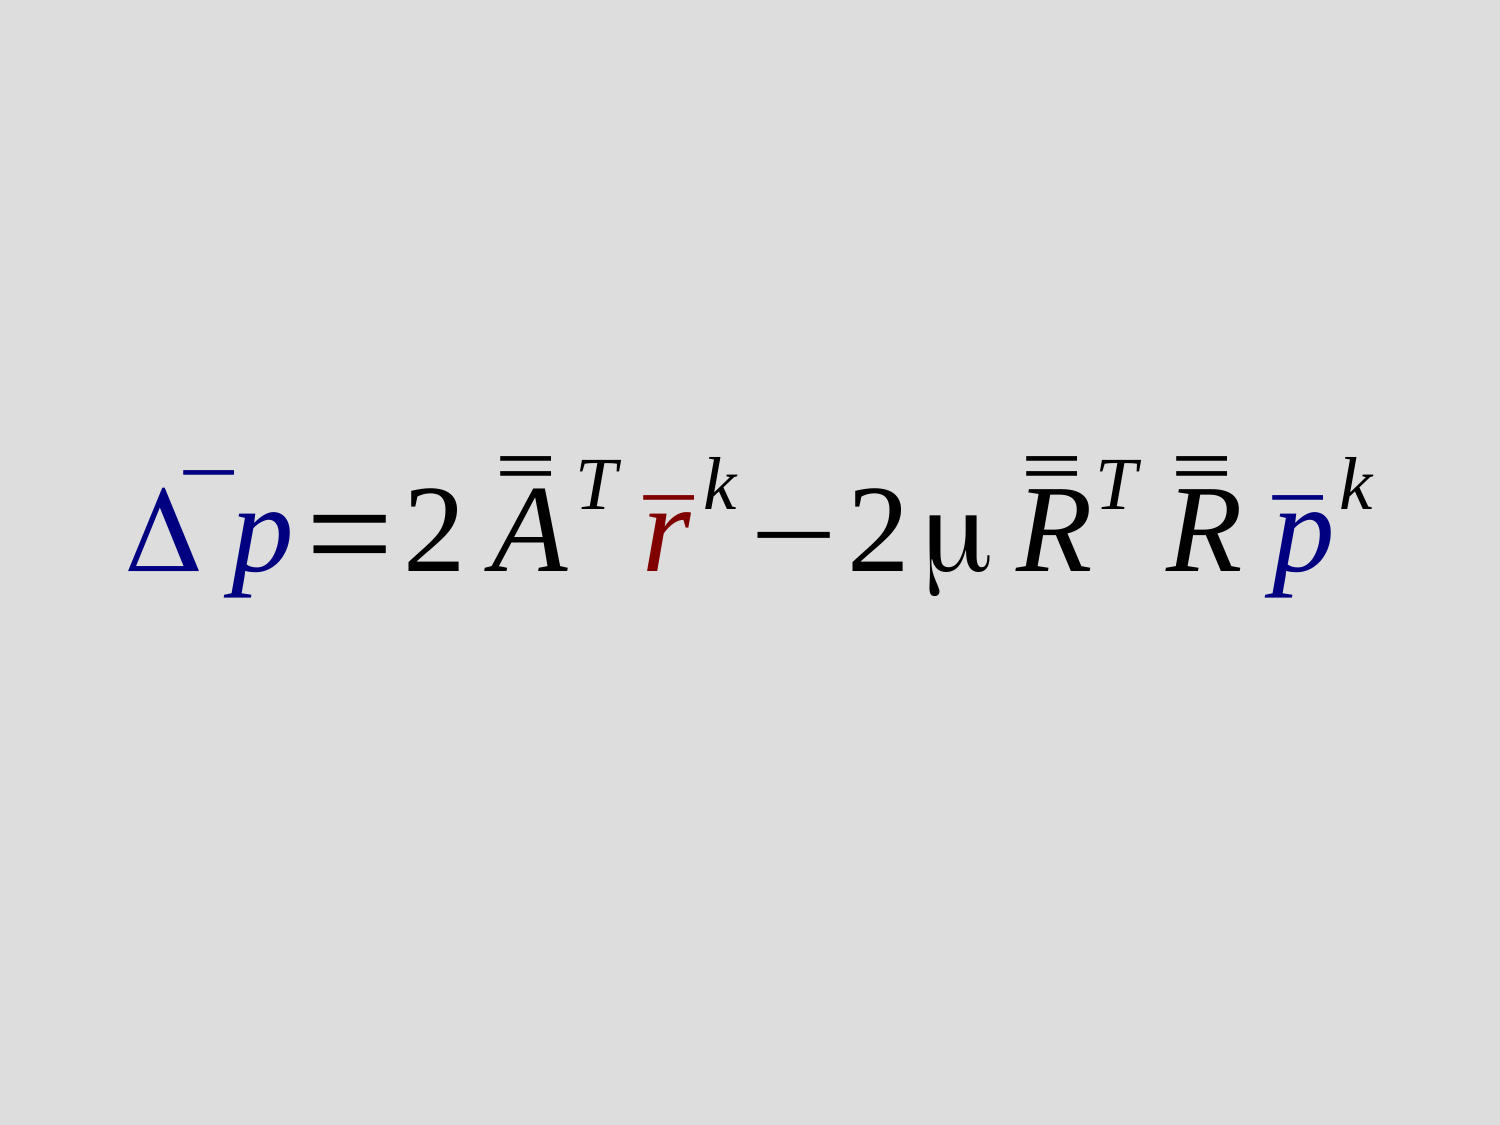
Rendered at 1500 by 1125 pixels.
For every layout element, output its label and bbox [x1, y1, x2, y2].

chart [116, 442, 1384, 603]
